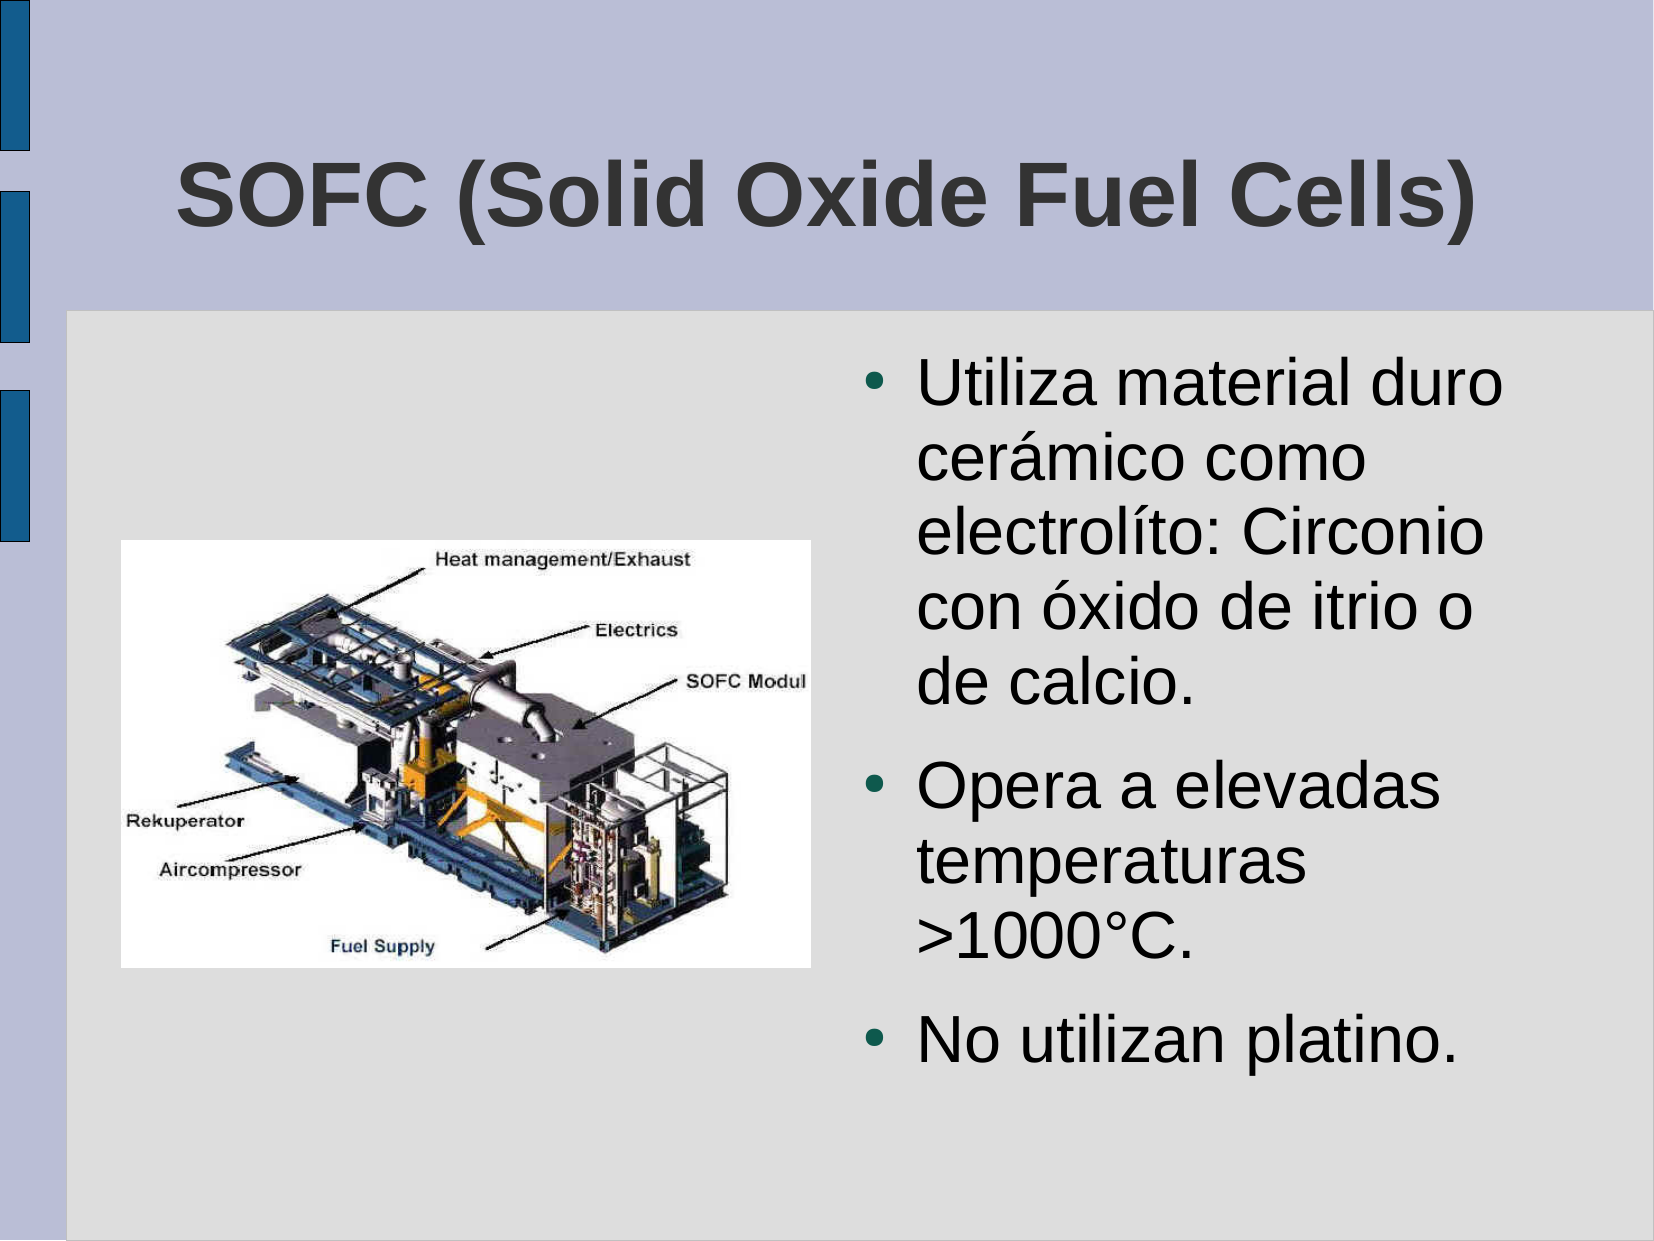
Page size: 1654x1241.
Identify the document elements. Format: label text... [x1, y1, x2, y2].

picture [121, 540, 811, 968]
list Utiliza material duro cerámico como electrolíto: Circonio con óxido de itrio o de calcio. Opera a elevadas temperaturas >1000°C. No utilizan platino. [845, 344, 1535, 1152]
title SOFC (Solid Oxide Fuel Cells) [121, 98, 1534, 291]
